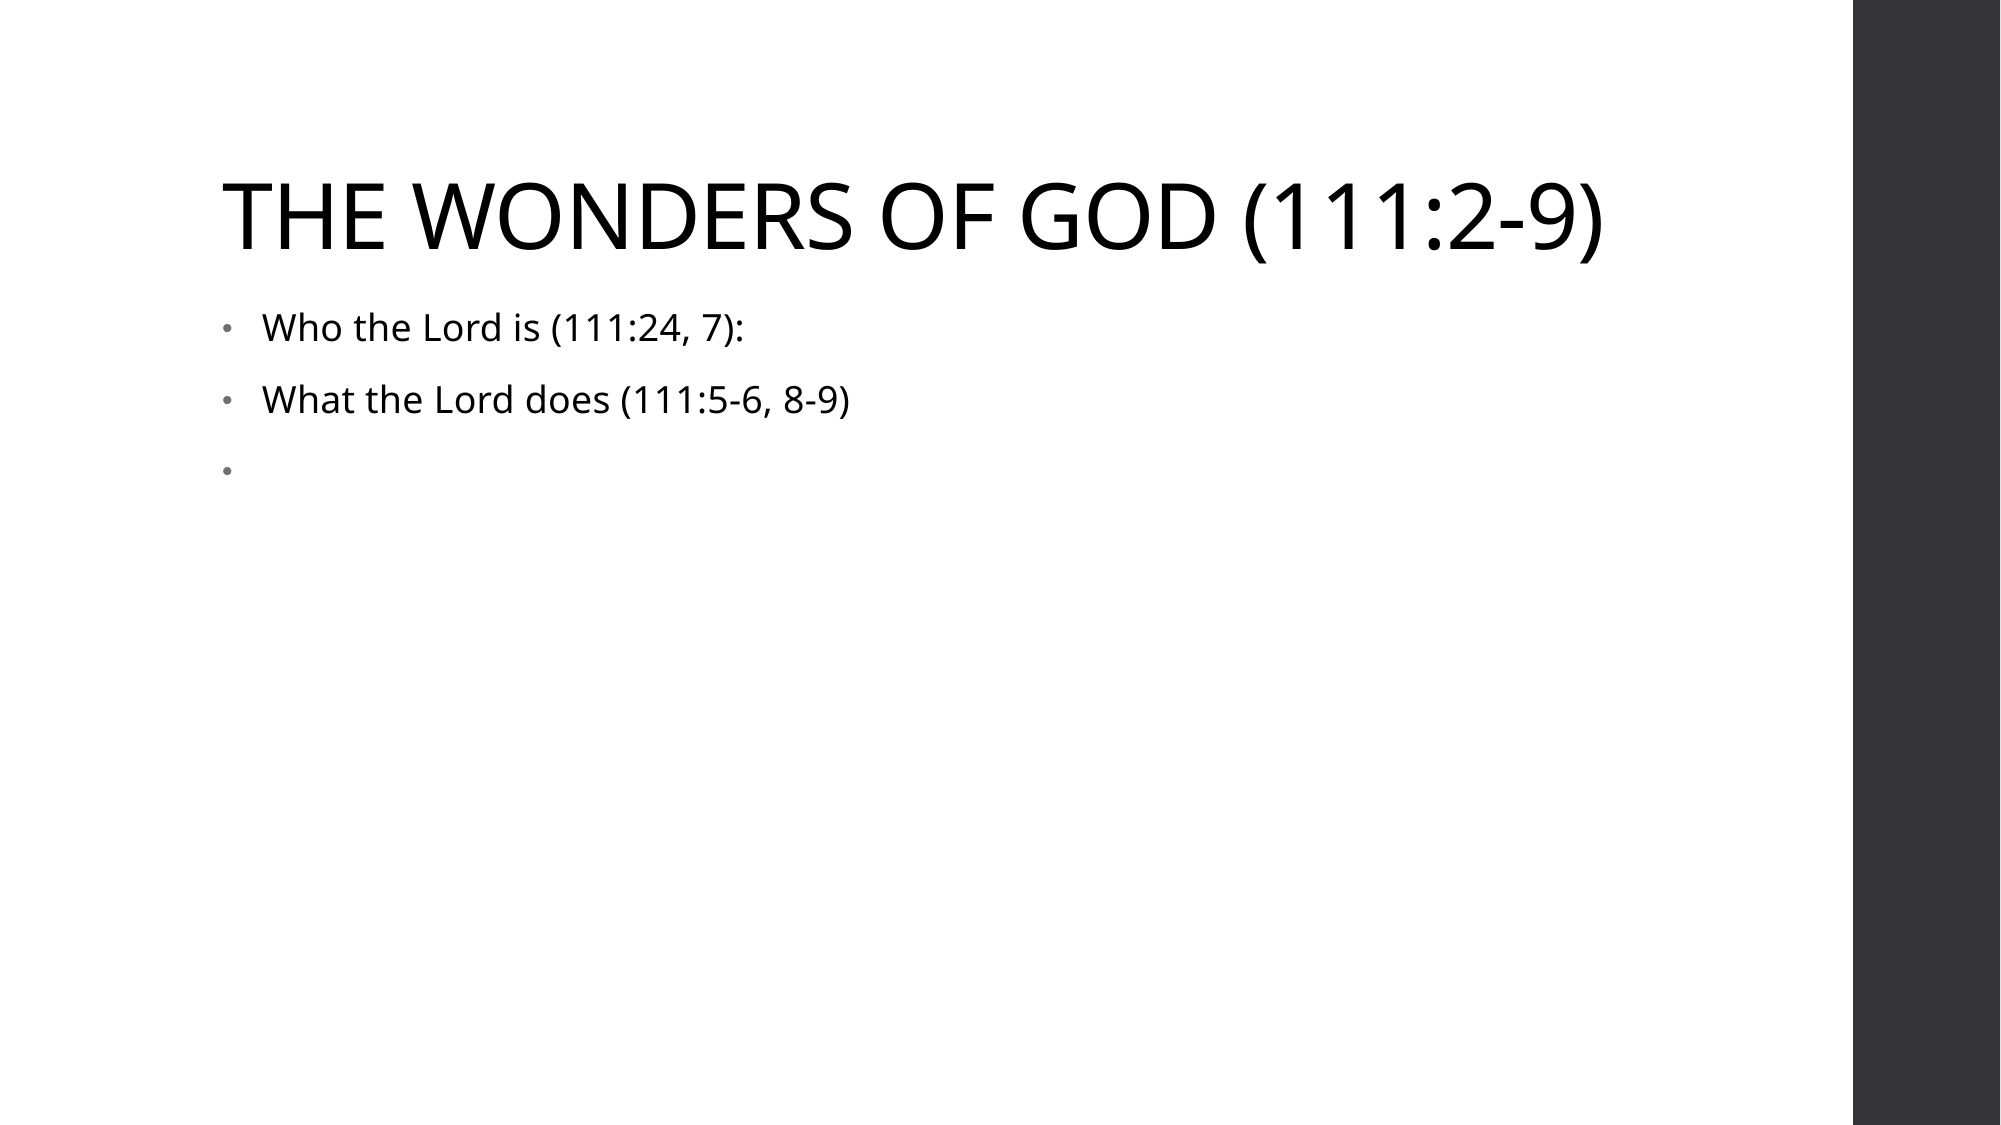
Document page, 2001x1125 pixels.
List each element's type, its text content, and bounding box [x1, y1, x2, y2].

title THE WONDERS OF GOD (111:2-9) [206, 60, 1797, 278]
list Who the Lord is (111:24, 7): What the Lord does (111:5-6, 8-9) [206, 299, 1617, 1014]
